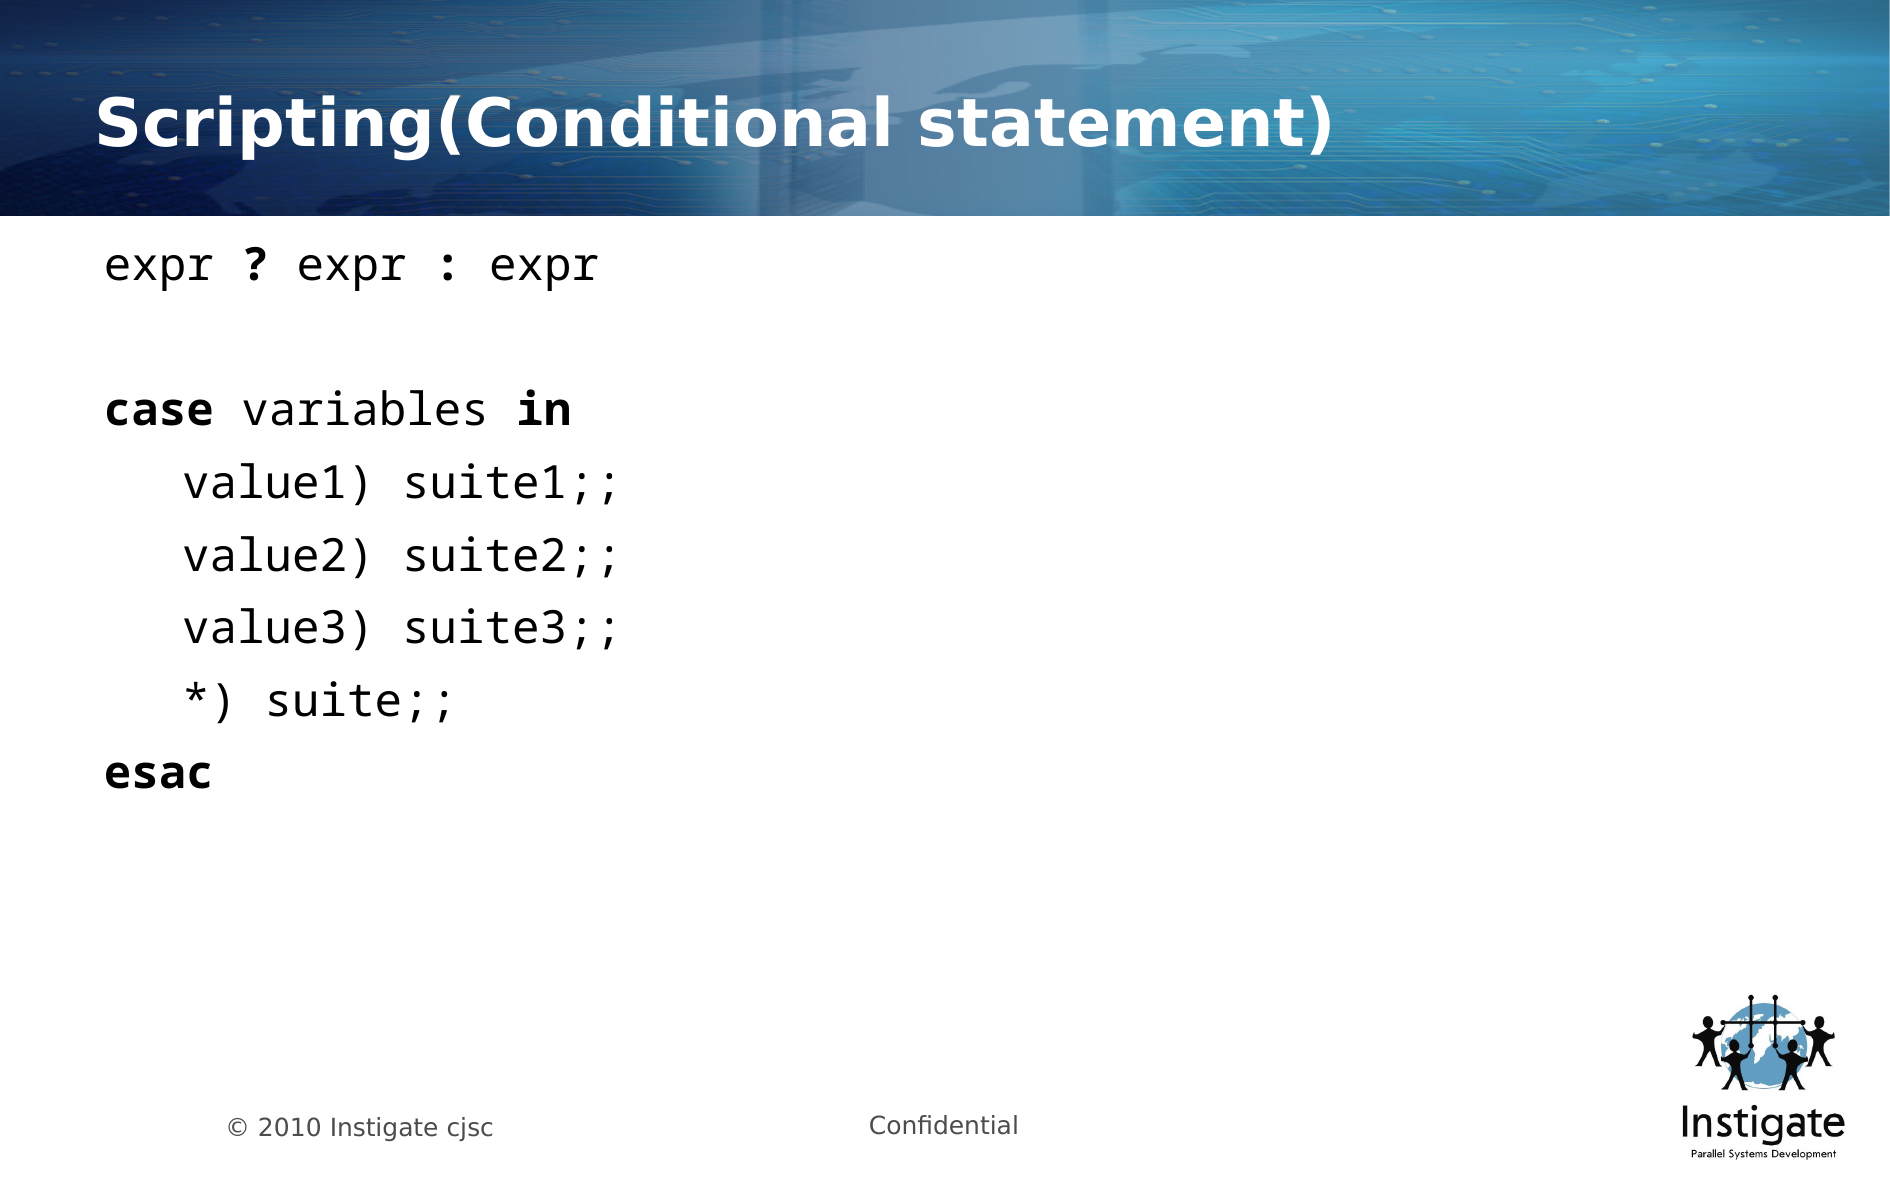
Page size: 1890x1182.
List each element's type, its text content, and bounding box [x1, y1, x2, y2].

picture [1650, 956, 1876, 1182]
list expr ? expr : expr case variables in value1) suite1;; value2) suite2;; value3) suite3;; *) suite;; esac [59, 236, 1831, 1001]
title Scripting(Conditional statement) [94, 54, 1793, 210]
picture [0, 0, 1890, 216]
